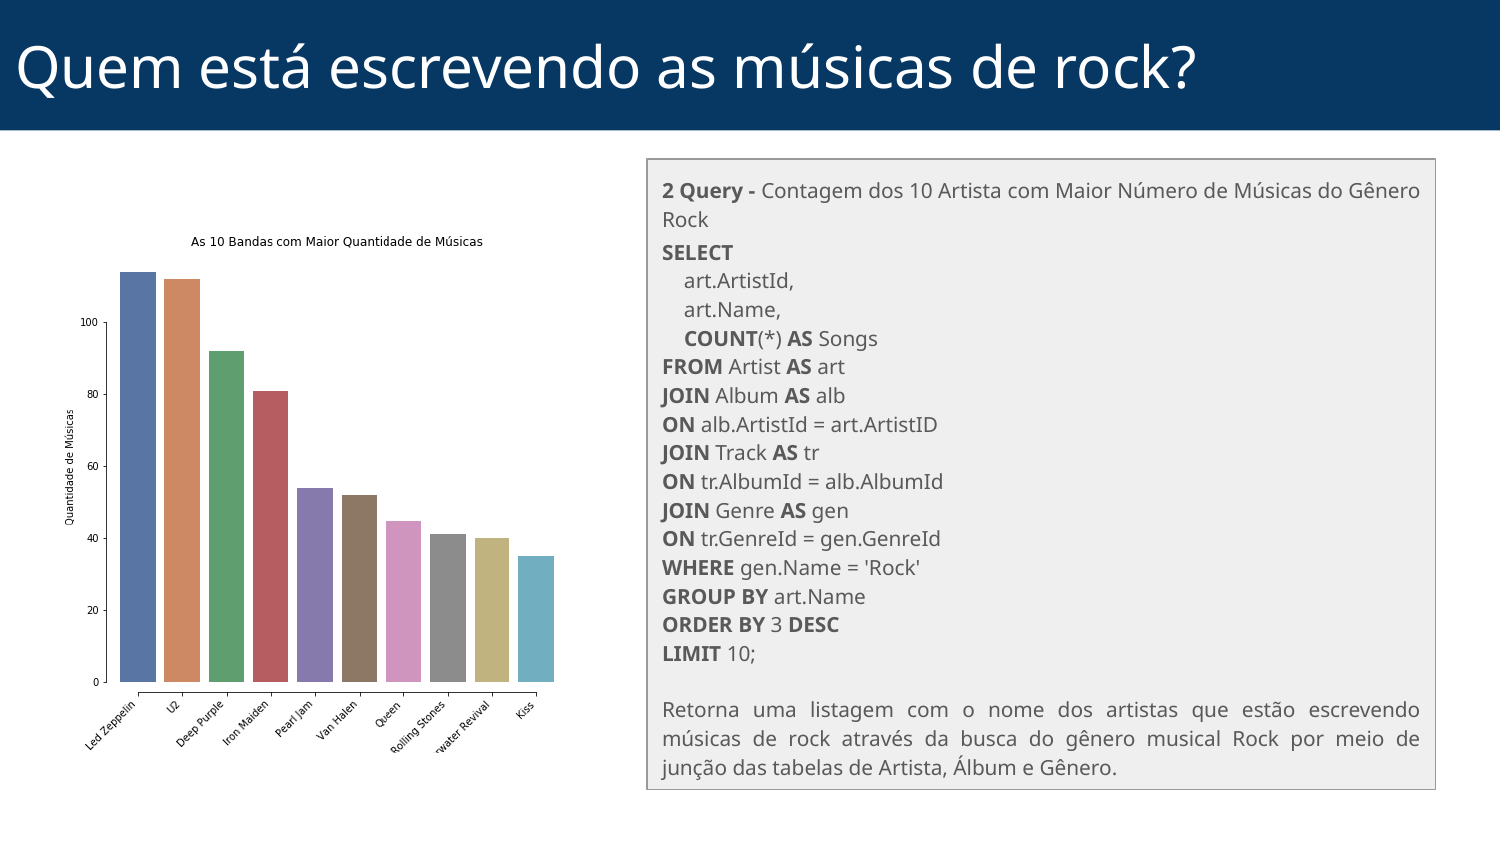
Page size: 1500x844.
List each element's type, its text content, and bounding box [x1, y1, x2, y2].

list 2 Query - Contagem dos 10 Artista com Maior Número de Músicas do Gênero Rock SELECT art.ArtistId, art.Name, COUNT(*) AS Songs FROM Artist AS art JOIN Album AS alb ON alb.ArtistId = art.ArtistID JOIN Track AS tr ON tr.AlbumId = alb.AlbumId JOIN Genre AS gen ON tr.GenreId = gen.GenreId WHERE gen.Name = 'Rock' GROUP BY art.Name ORDER BY 3 DESC LIMIT 10; Retorna uma listagem com o nome dos artistas que estão escrevendo músicas de rock através da busca do gênero musical Rock por meio de junção das tabelas de Artista, Álbum e Gênero. [647, 159, 1436, 790]
title Quem está escrevendo as músicas de rock? [0, 0, 1500, 131]
picture [44, 182, 615, 753]
